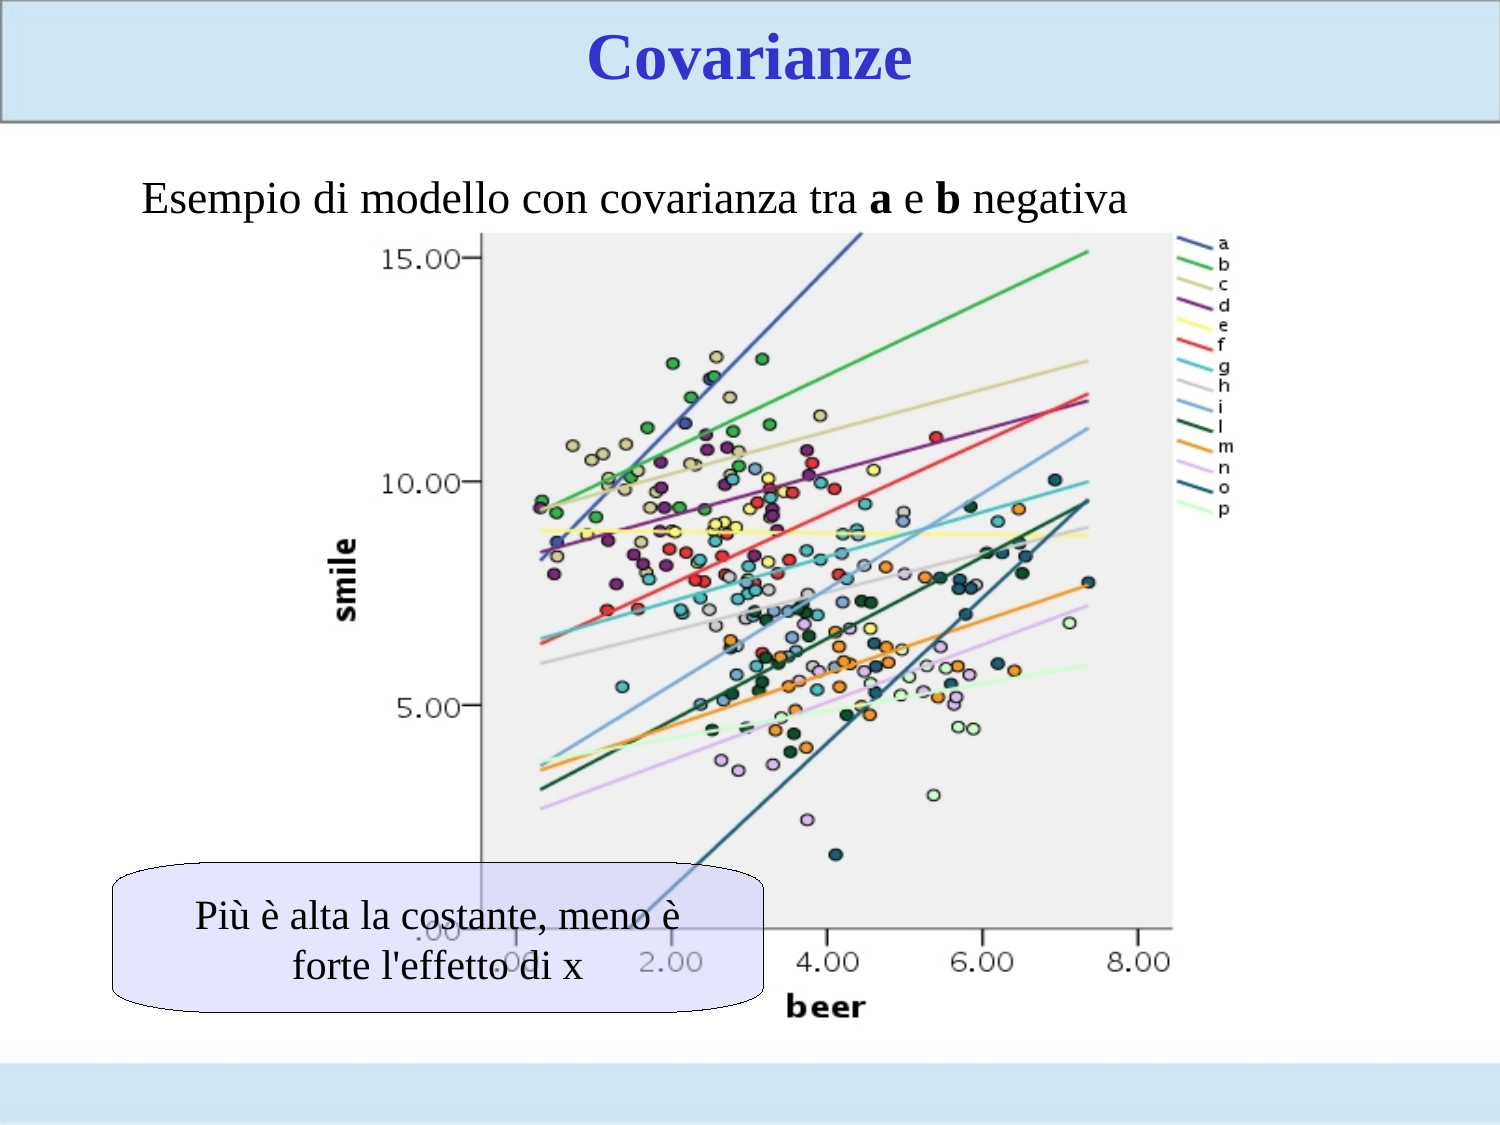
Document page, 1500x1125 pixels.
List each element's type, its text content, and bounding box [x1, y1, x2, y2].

text_box Esempio di modello con covarianza tra a e b negativa [96, 126, 1463, 231]
title Covarianze [112, 0, 1388, 126]
picture [0, 0, 1500, 1125]
text_box Più è alta la costante, meno è forte l'effetto di x [112, 862, 764, 1013]
